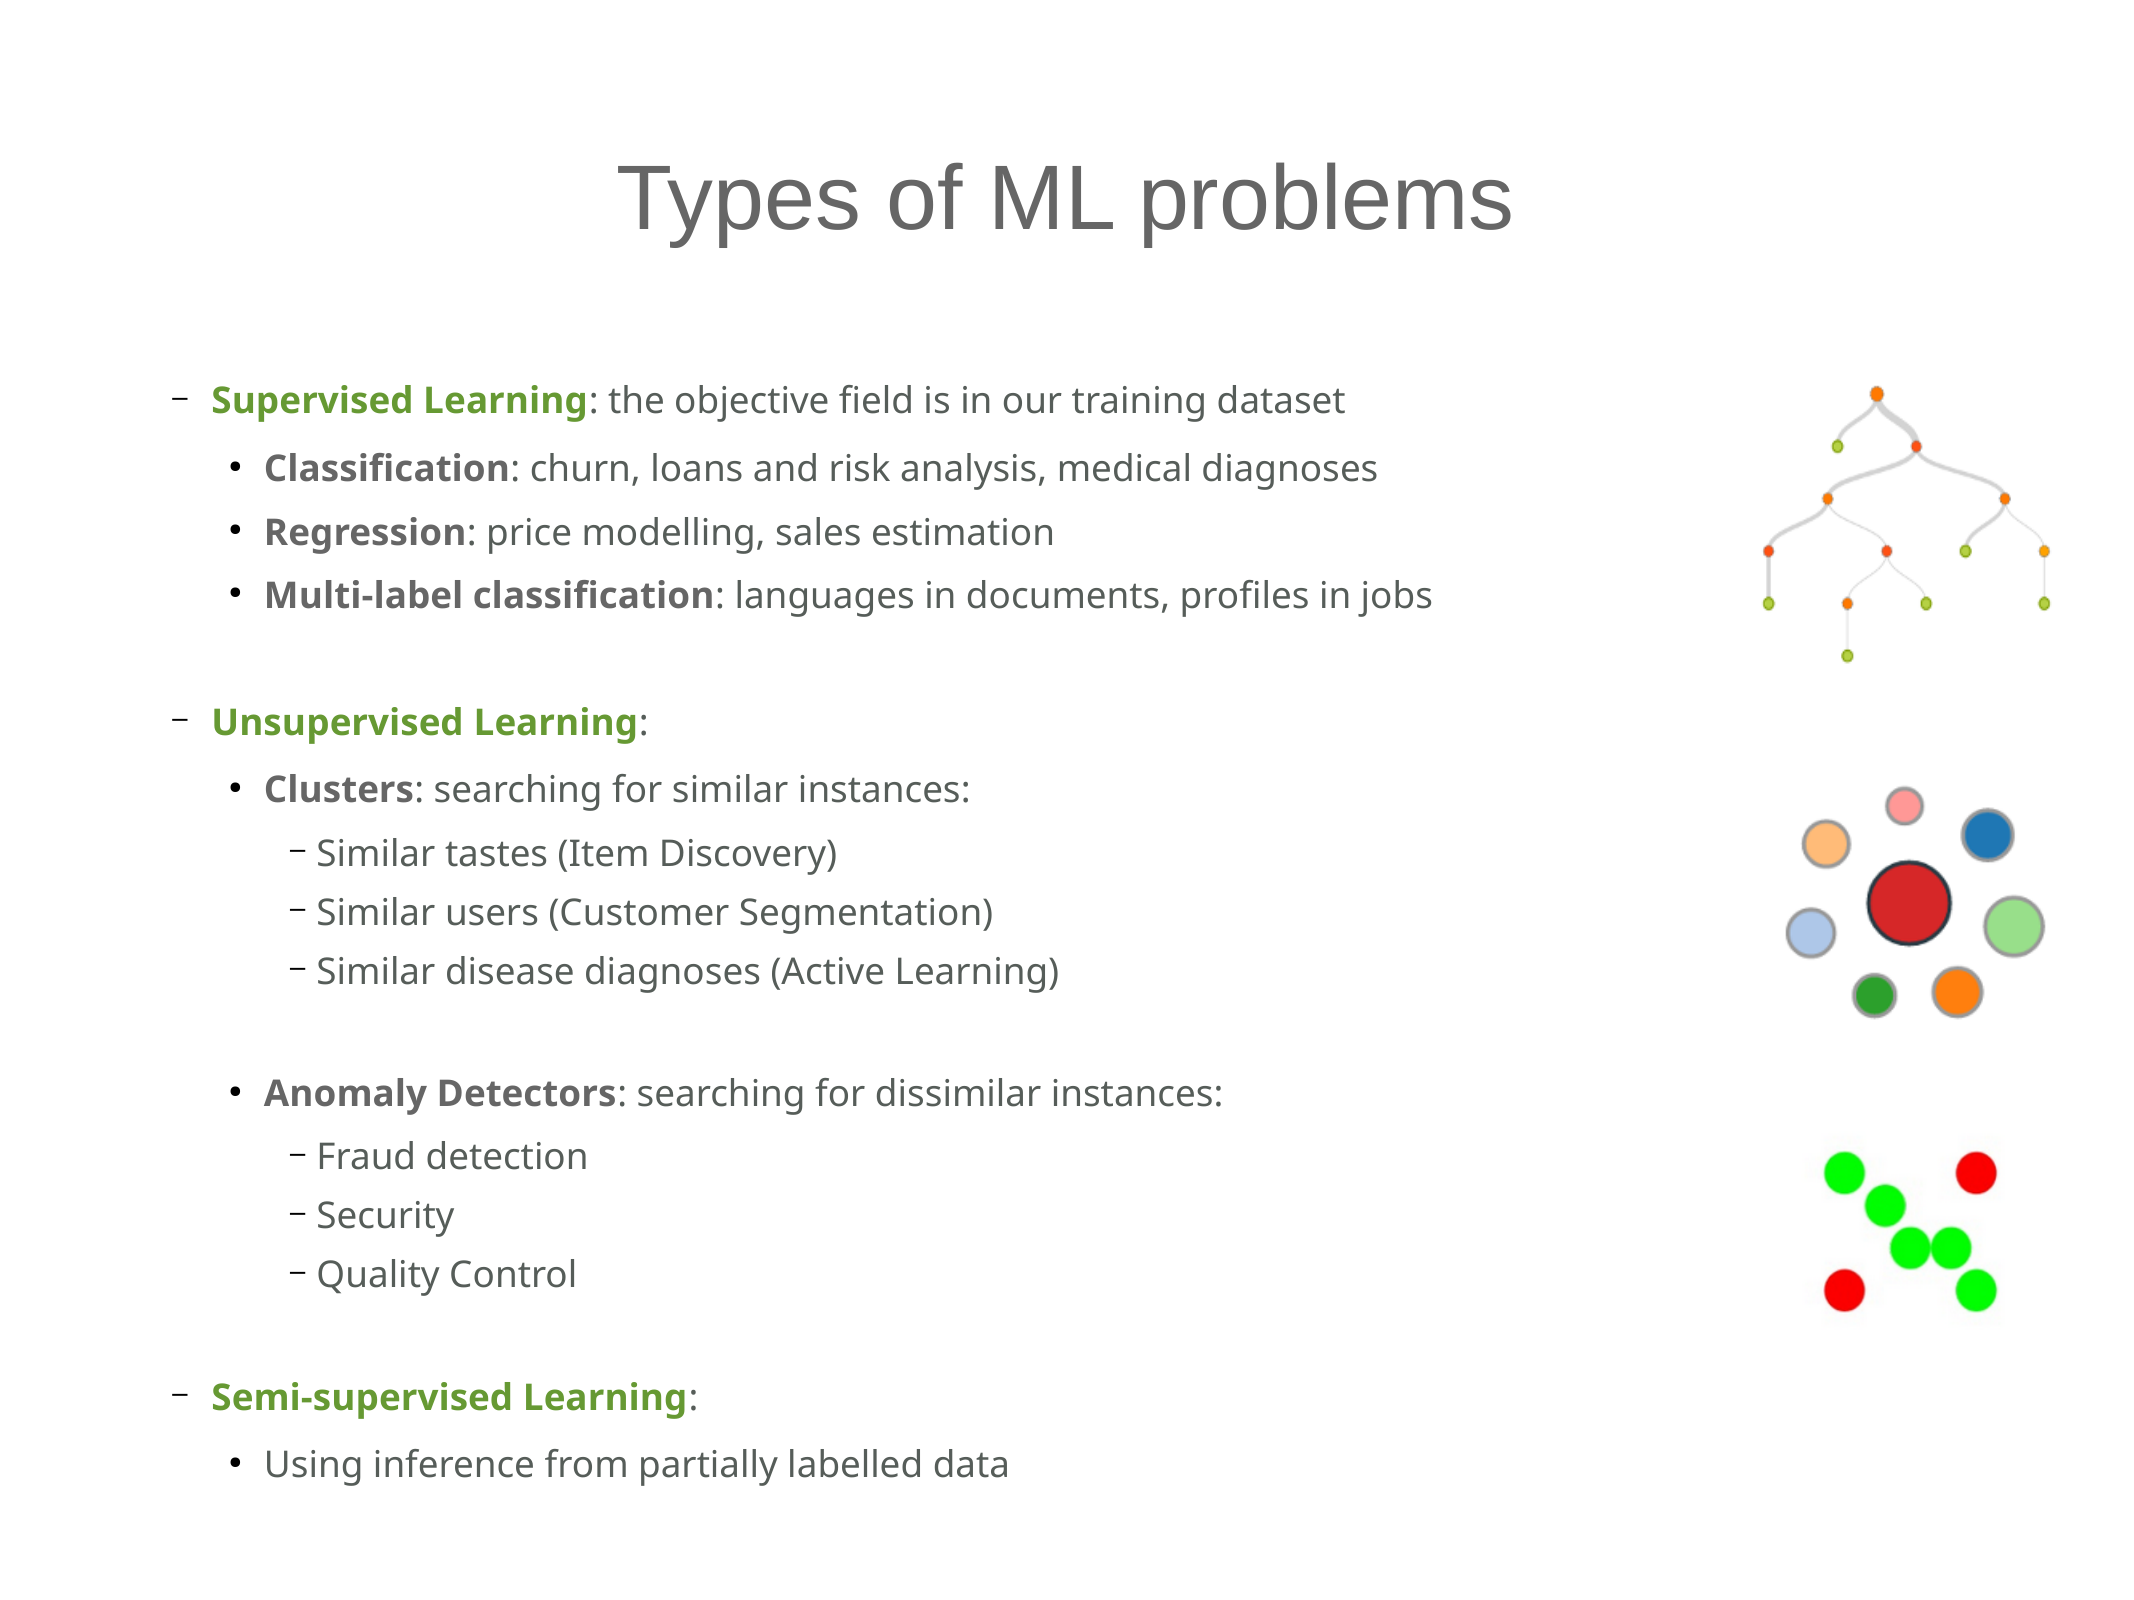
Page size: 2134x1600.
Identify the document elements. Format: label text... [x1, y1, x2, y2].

title Types of ML problems [106, 63, 2027, 331]
picture [1756, 383, 2056, 674]
picture [1798, 1121, 2027, 1347]
picture [1759, 755, 2079, 1063]
list Supervised Learning: the objective field is in our training dataset Classification: churn, loans and risk analysis, medical diagnoses Regression: price modelling, sales estimation Multi-label classification: languages in documents, profiles in jobs Unsupervised Learning: Clusters: searching for similar instances: Similar tastes (Item Discovery) Similar users (Customer Segmentation) Similar disease diagnoses (Active Learning) Anomaly Detectors: searching for dissimilar instances: Fraud detection Security Quality Control Semi-supervised Learning: Using inference from partially labelled data [106, 374, 2027, 1501]
